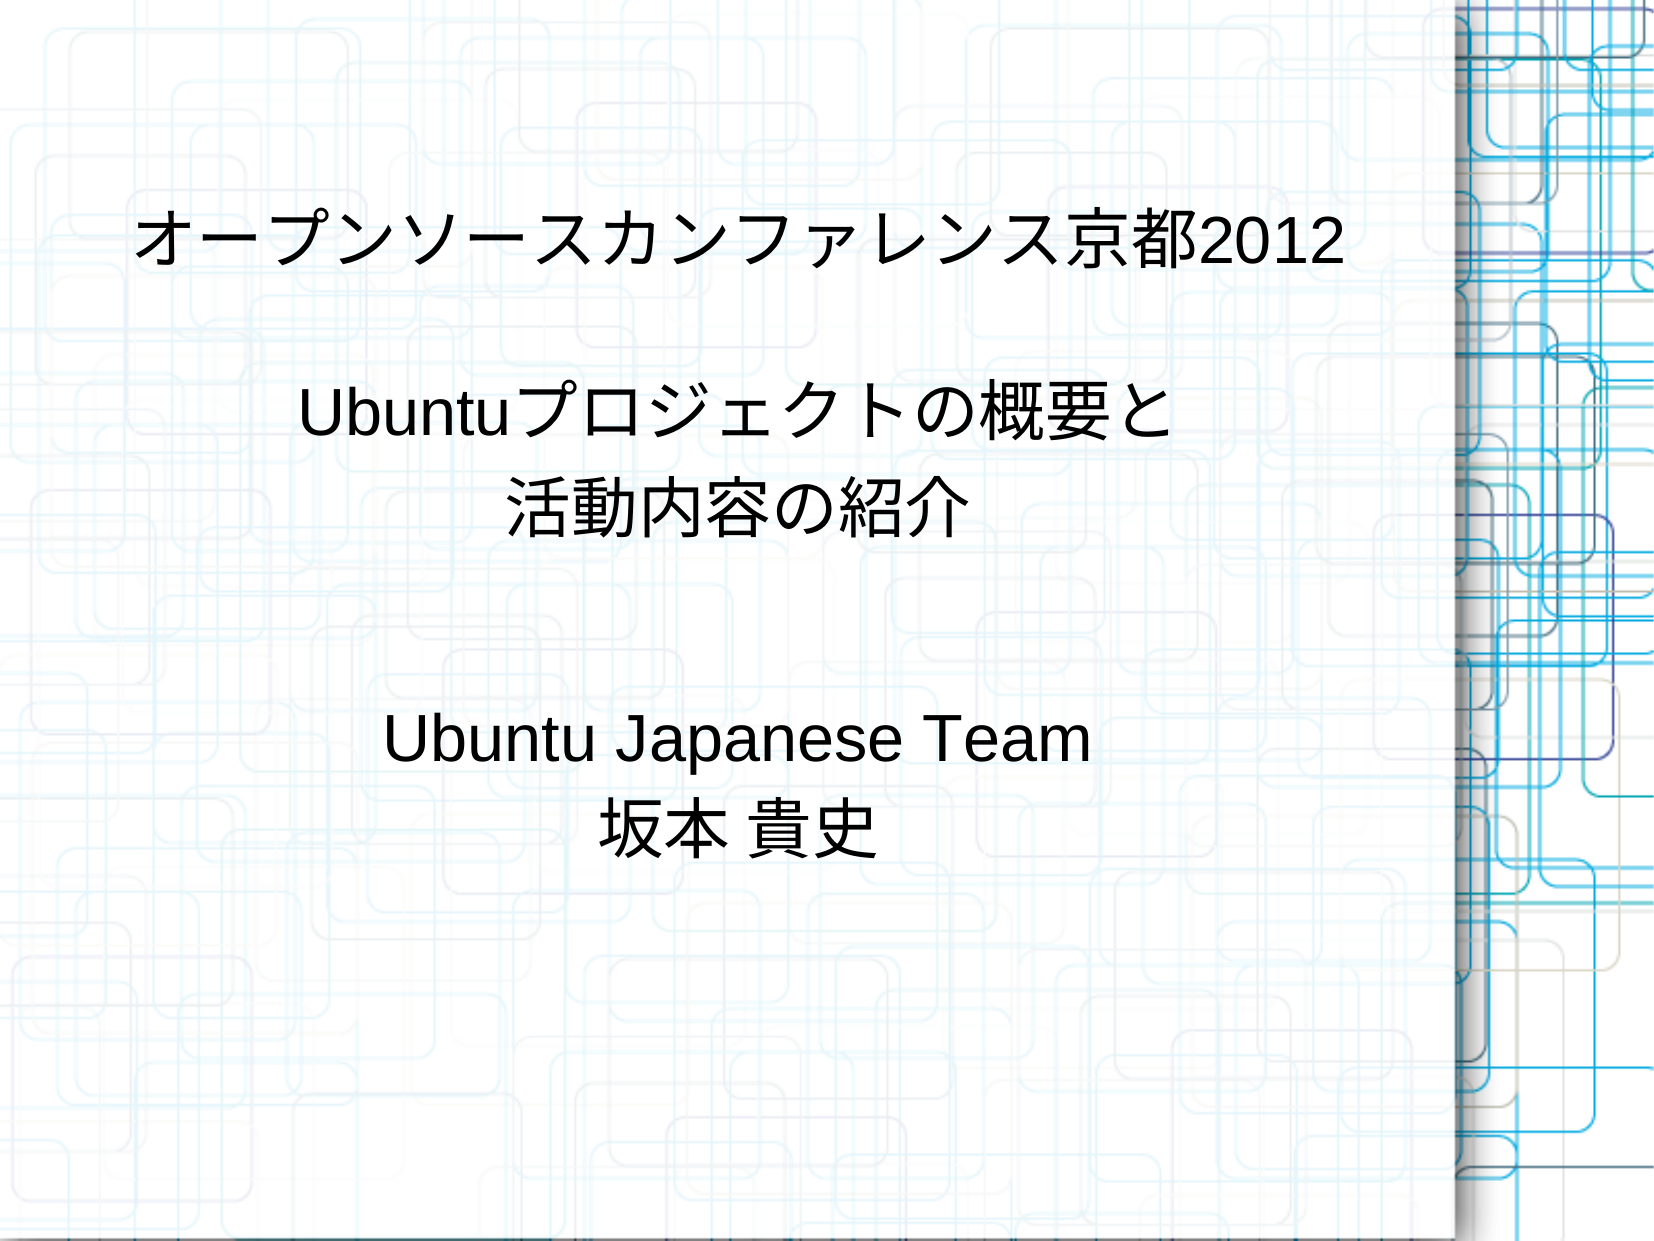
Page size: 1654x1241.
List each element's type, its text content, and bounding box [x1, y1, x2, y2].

picture [0, 0, 1654, 1241]
subtitle オープンソースカンファレンス京都2012 Ubuntuプロジェクトの概要と 活動内容の紹介 Ubuntu Japanese Team 坂本 貴史 [59, 49, 1418, 1010]
